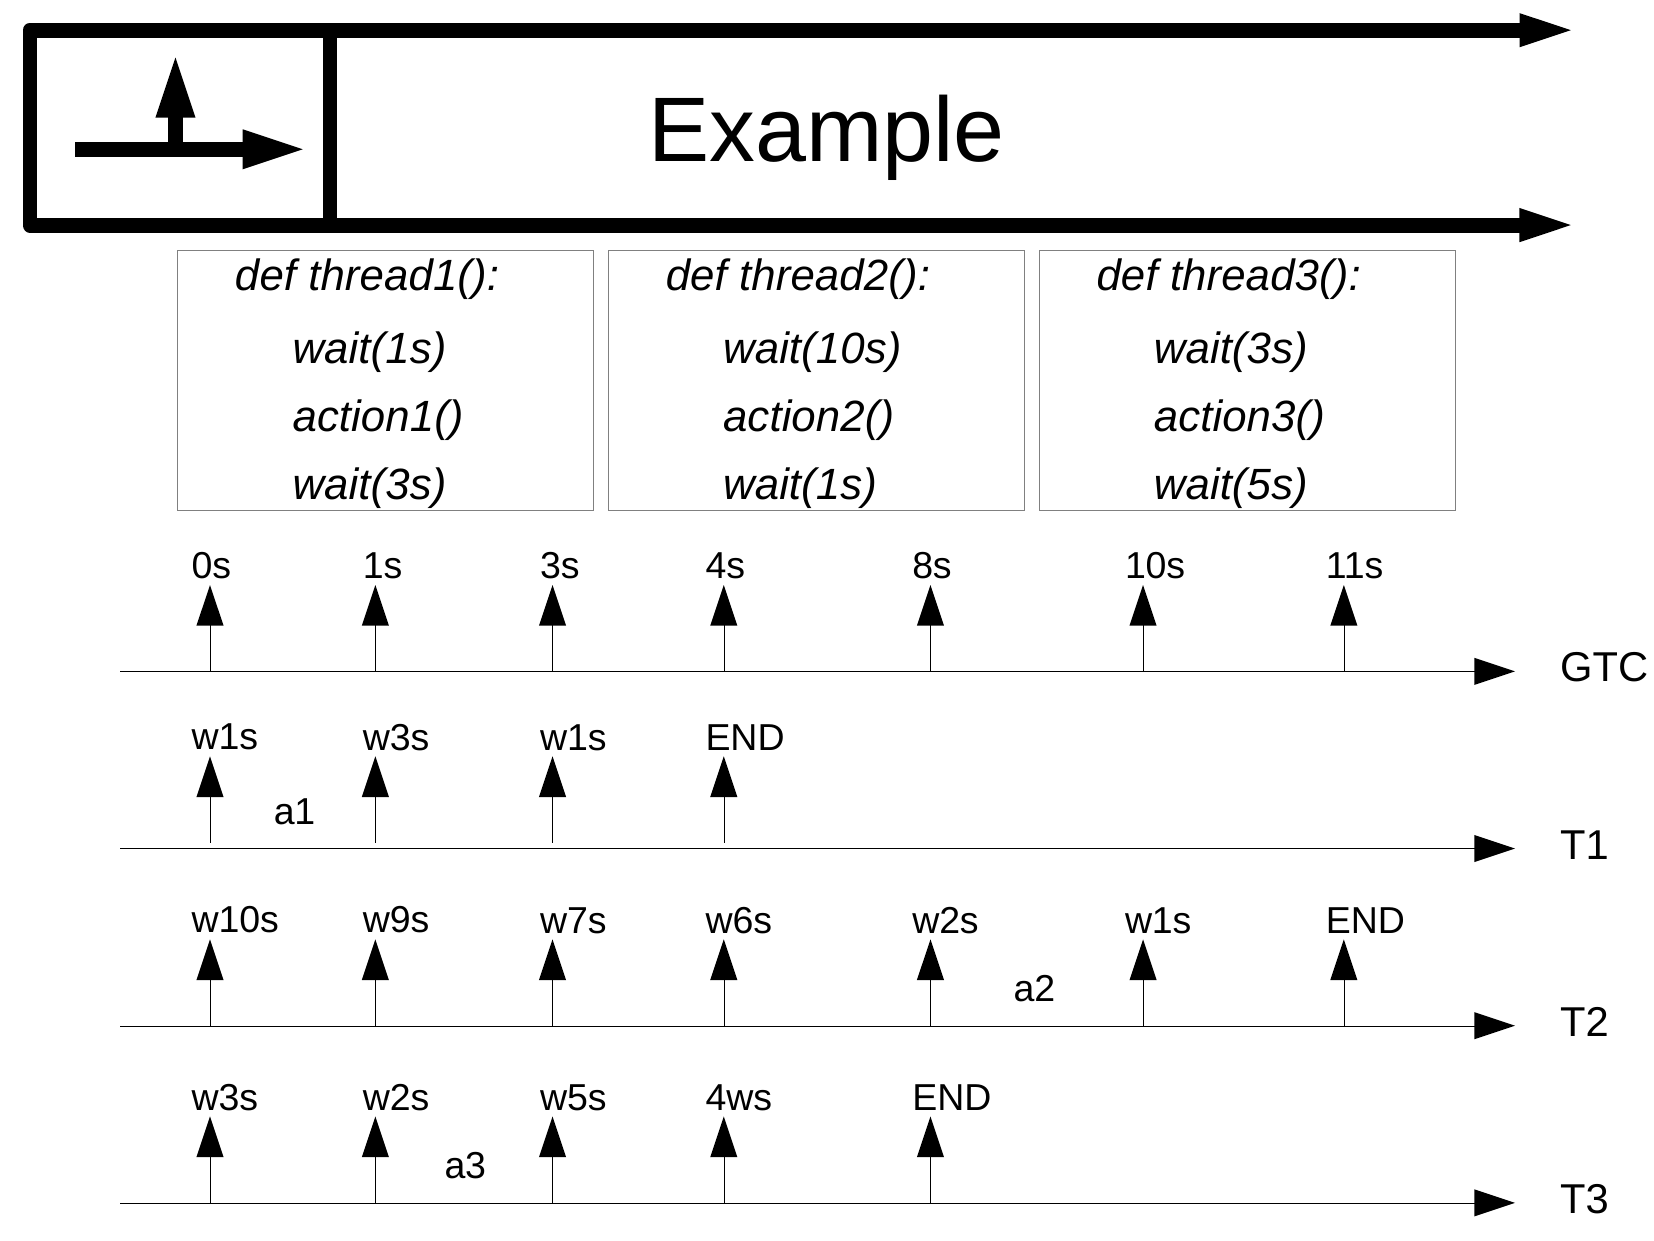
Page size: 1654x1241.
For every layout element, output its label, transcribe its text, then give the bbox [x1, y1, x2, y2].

text_box a2 [990, 950, 1080, 1026]
text_box T3 [1536, 1159, 1633, 1239]
text_box a3 [420, 1128, 511, 1203]
text_box GTC [1536, 627, 1654, 708]
text_box a1 [250, 774, 340, 850]
text_box 4ws [681, 1059, 796, 1135]
list def thread2(): wait(10s) action2() wait(1s) [608, 250, 1025, 511]
text_box w1s [516, 699, 630, 775]
title Example [82, 38, 323, 218]
text_box 4s [681, 528, 769, 604]
text_box END [681, 699, 809, 775]
text_box w10s [167, 882, 303, 958]
text_box 8s [888, 528, 976, 604]
text_box 0s [167, 528, 256, 604]
text_box 11s [1302, 528, 1408, 604]
text_box w1s [167, 699, 282, 775]
text_box w3s [339, 699, 453, 775]
title Example [1551, 226, 1571, 233]
list def thread1(): wait(1s) action1() wait(3s) [177, 250, 594, 511]
text_box w1s [1101, 882, 1215, 958]
title Example [337, 31, 1571, 224]
list def thread3(): wait(3s) action3() wait(5s) [1039, 250, 1456, 511]
text_box 3s [516, 528, 604, 604]
text_box w3s [167, 1059, 282, 1135]
text_box 10s [1101, 528, 1210, 604]
text_box w5s [516, 1059, 630, 1135]
text_box w7s [516, 882, 630, 958]
text_box END [888, 1059, 1016, 1135]
text_box w2s [339, 1059, 453, 1135]
text_box w2s [888, 882, 1002, 958]
text_box END [1302, 882, 1429, 958]
text_box T1 [1536, 804, 1633, 885]
text_box w9s [339, 882, 453, 958]
text_box w6s [681, 882, 796, 958]
text_box T2 [1536, 982, 1633, 1062]
text_box 1s [339, 528, 427, 604]
